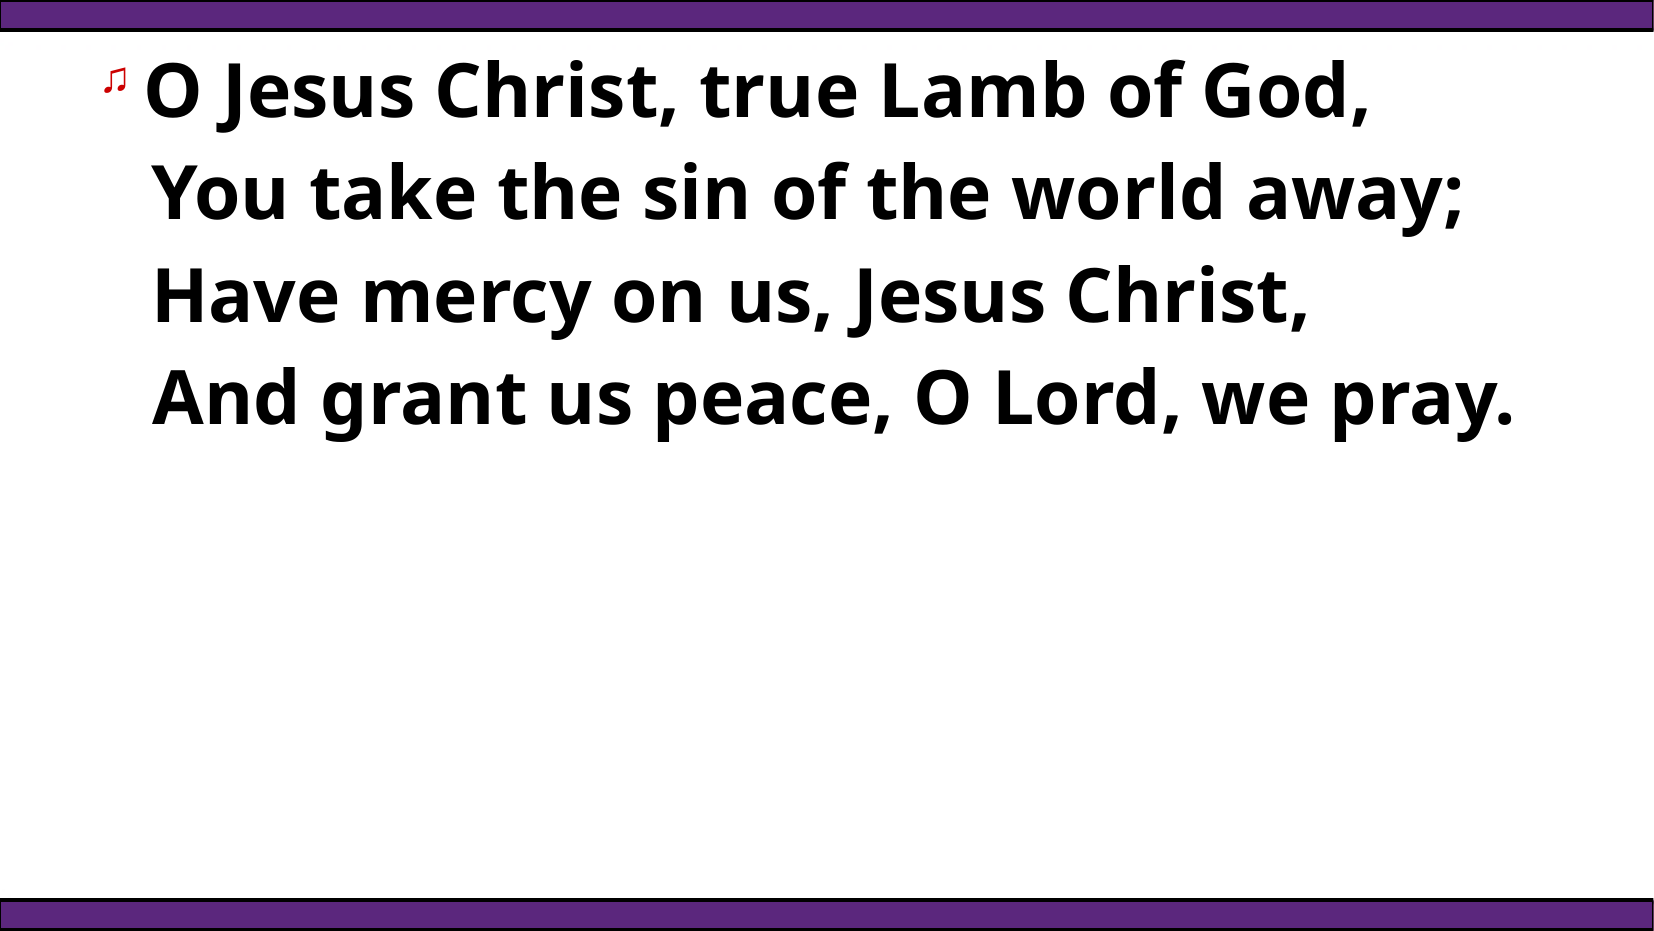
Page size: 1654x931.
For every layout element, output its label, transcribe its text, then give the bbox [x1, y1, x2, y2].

text_box ♫ O Jesus Christ, true Lamb of God, You take the sin of the world away; Have mercy on us, Jesus Christ, And grant us peace, O Lord, we pray. [60, 30, 1606, 445]
picture [0, 31, 1654, 900]
text_box [0, 0, 1654, 31]
text_box [0, 900, 1654, 931]
